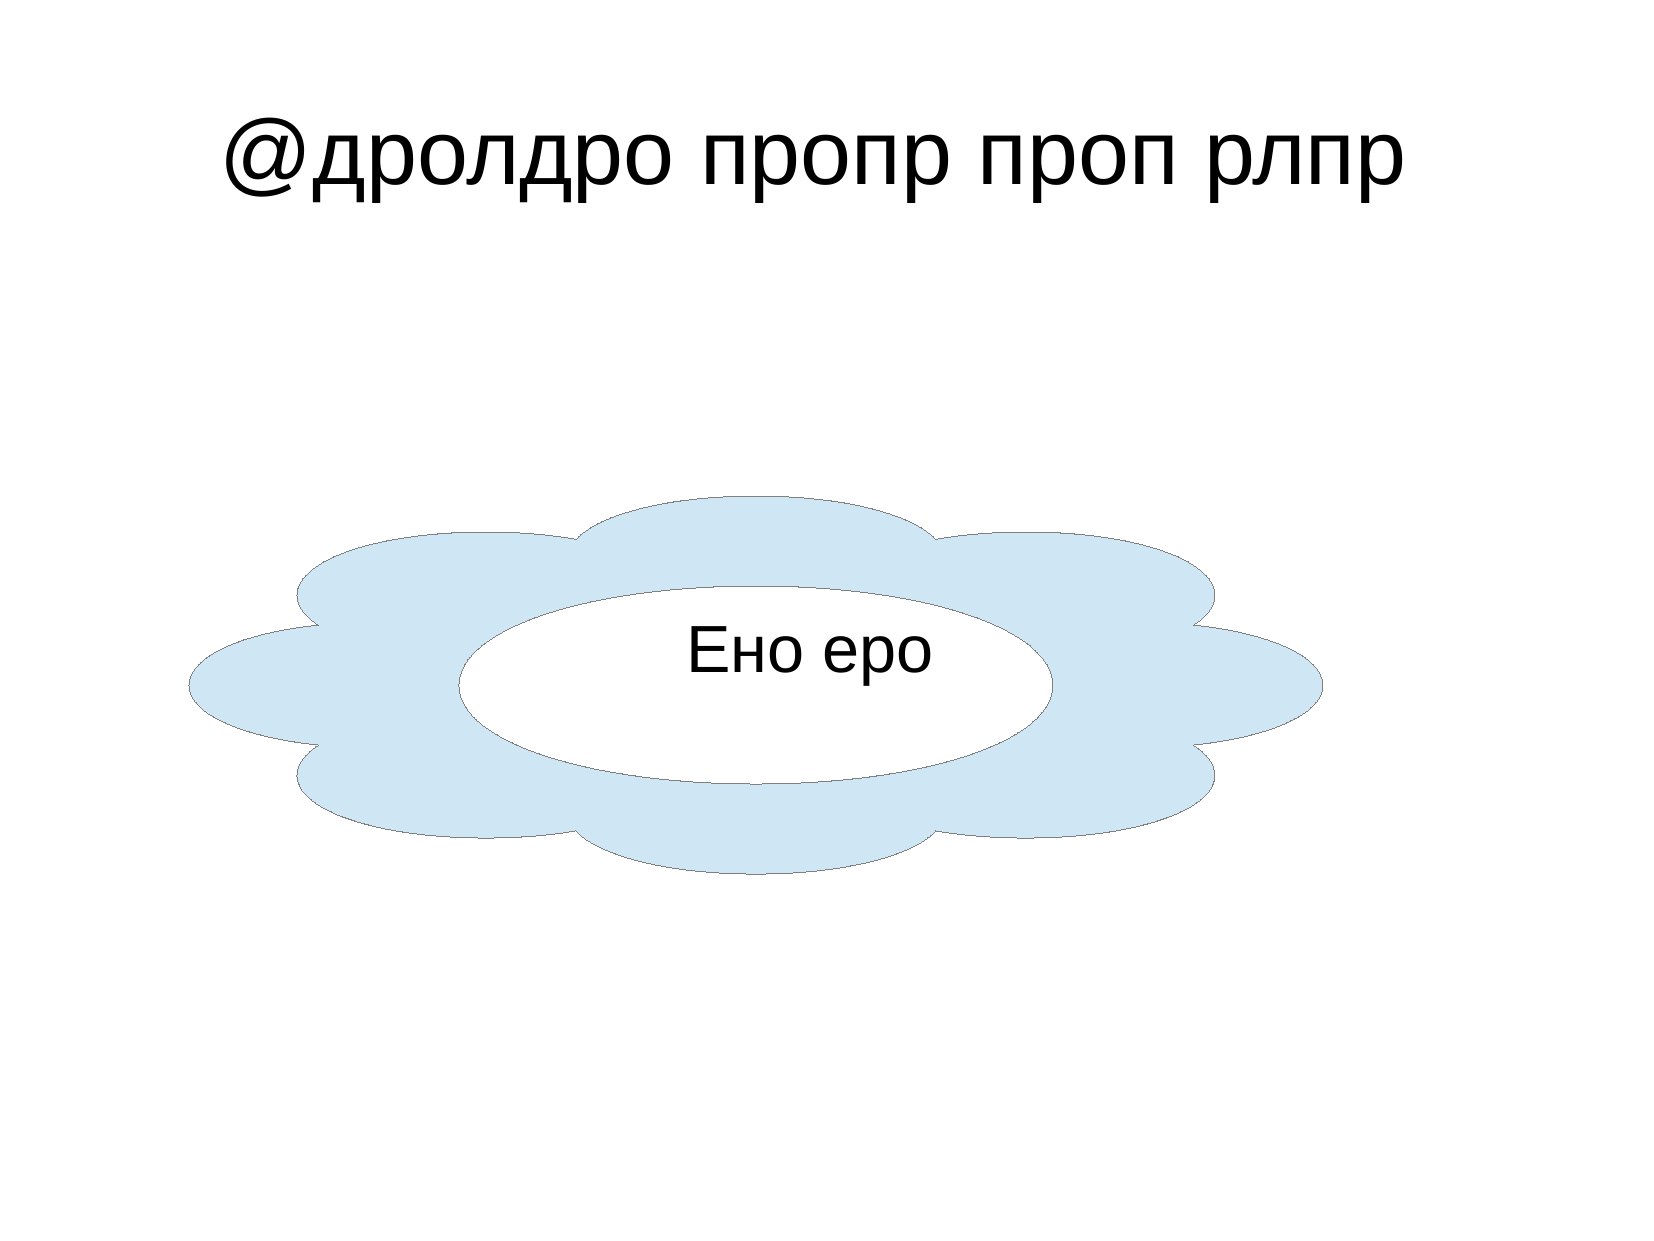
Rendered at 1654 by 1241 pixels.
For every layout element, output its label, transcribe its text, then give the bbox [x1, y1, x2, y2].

title @дролдро пропр проп рлпр [82, 49, 1571, 257]
subtitle Ено еро [82, 290, 1538, 1010]
text_box [188, 496, 1323, 875]
